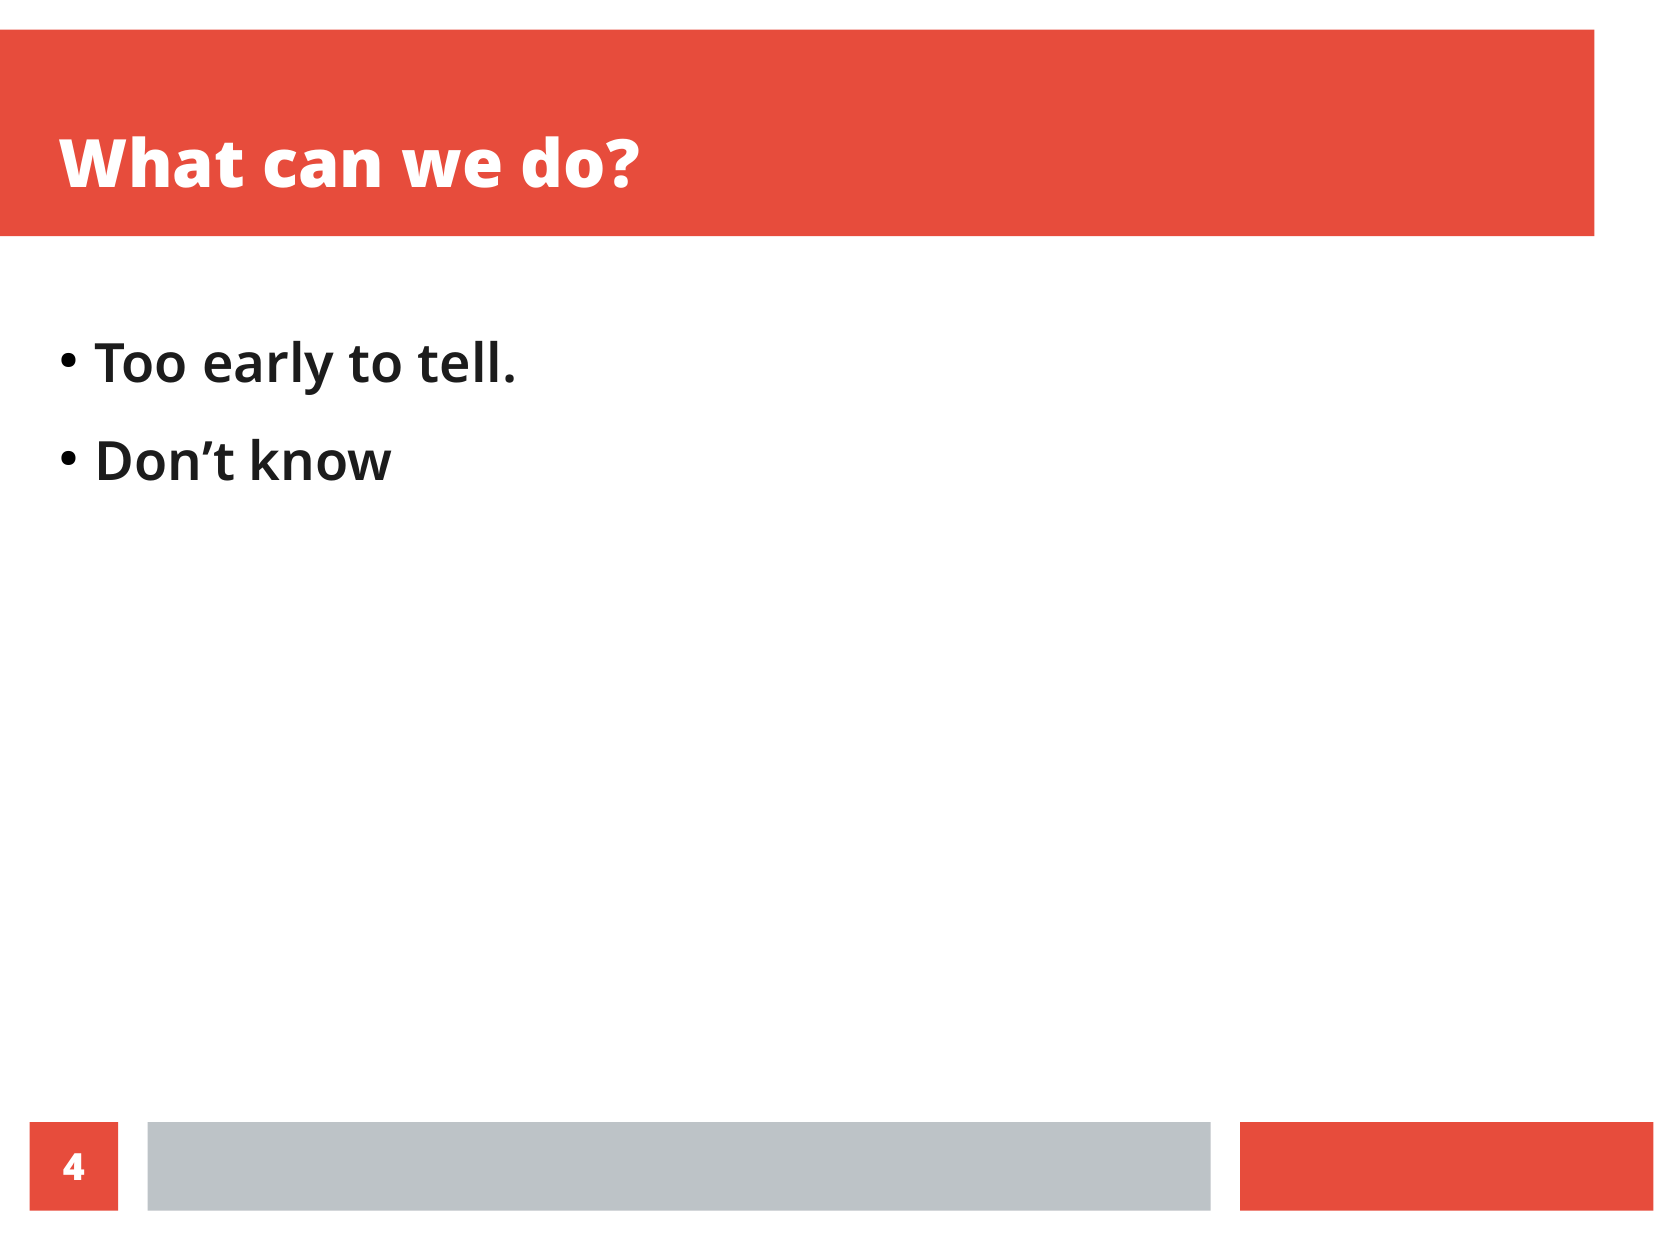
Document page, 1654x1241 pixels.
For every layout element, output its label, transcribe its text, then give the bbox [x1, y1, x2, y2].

list Too early to tell. Don’t know [59, 324, 1565, 1093]
title What can we do? [59, 59, 1595, 207]
